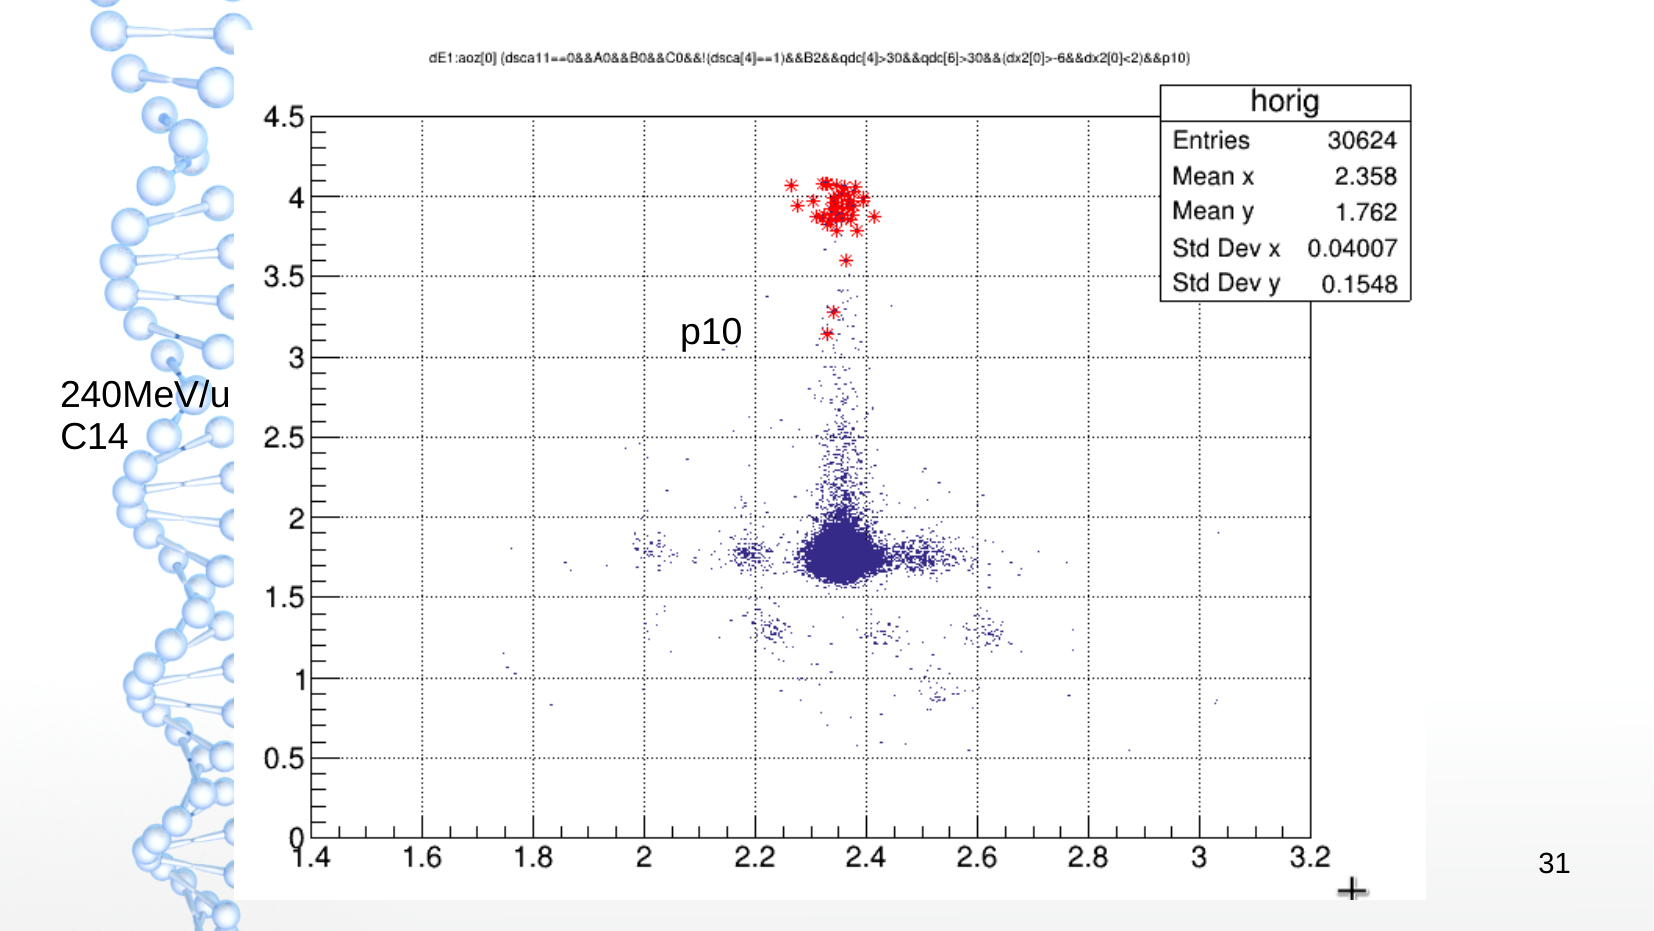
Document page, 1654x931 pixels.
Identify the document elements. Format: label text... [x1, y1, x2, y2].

picture [0, 0, 1654, 931]
text_box p10 [665, 303, 786, 361]
text_box 240MeV/u C14 [45, 365, 285, 466]
